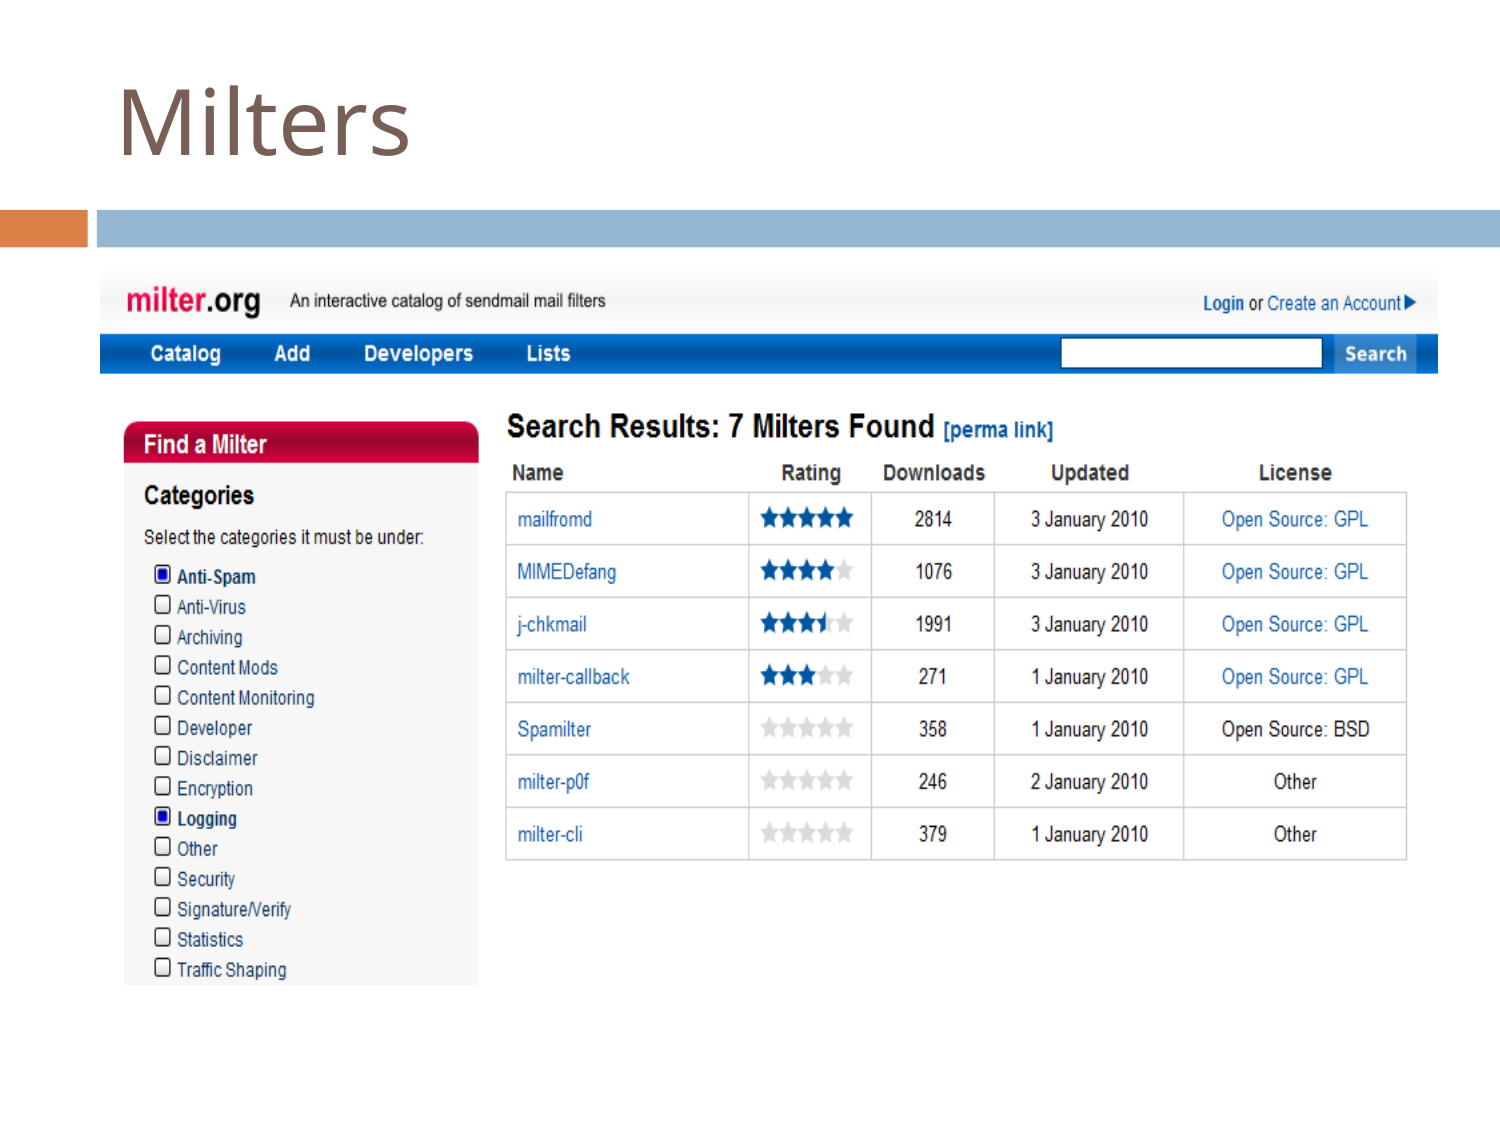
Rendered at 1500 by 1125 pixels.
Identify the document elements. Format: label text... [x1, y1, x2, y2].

title Milters [100, 37, 1438, 201]
picture [100, 269, 1438, 985]
